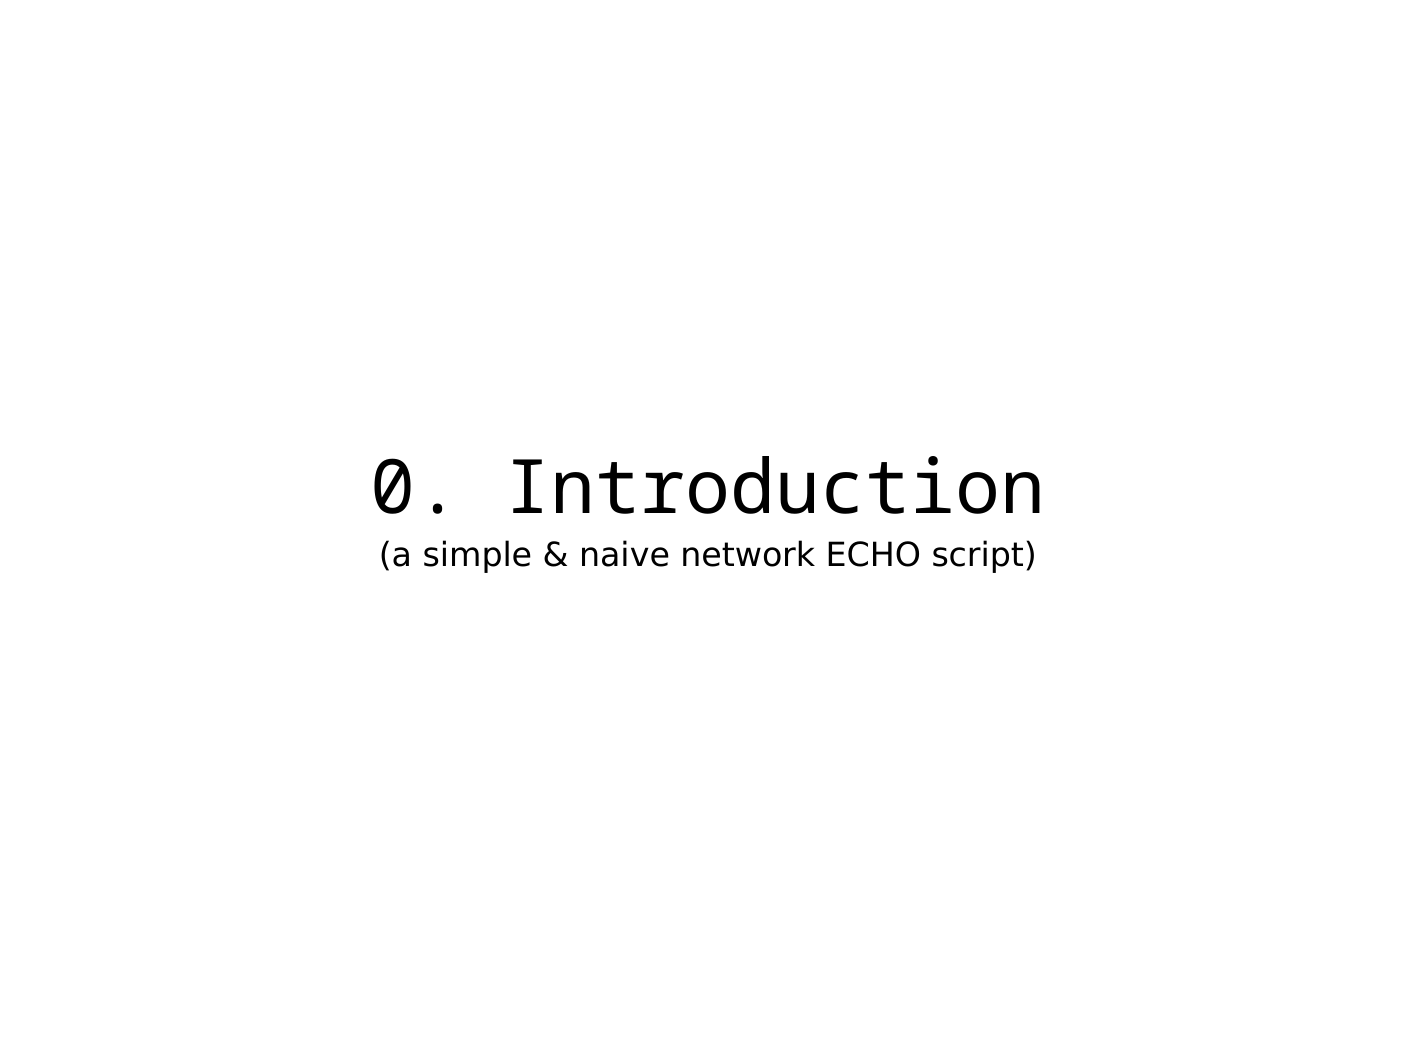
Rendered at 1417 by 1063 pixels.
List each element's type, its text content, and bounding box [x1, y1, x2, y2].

text_box 0. Introduction (a simple & naive network ECHO script) [300, 425, 1117, 567]
